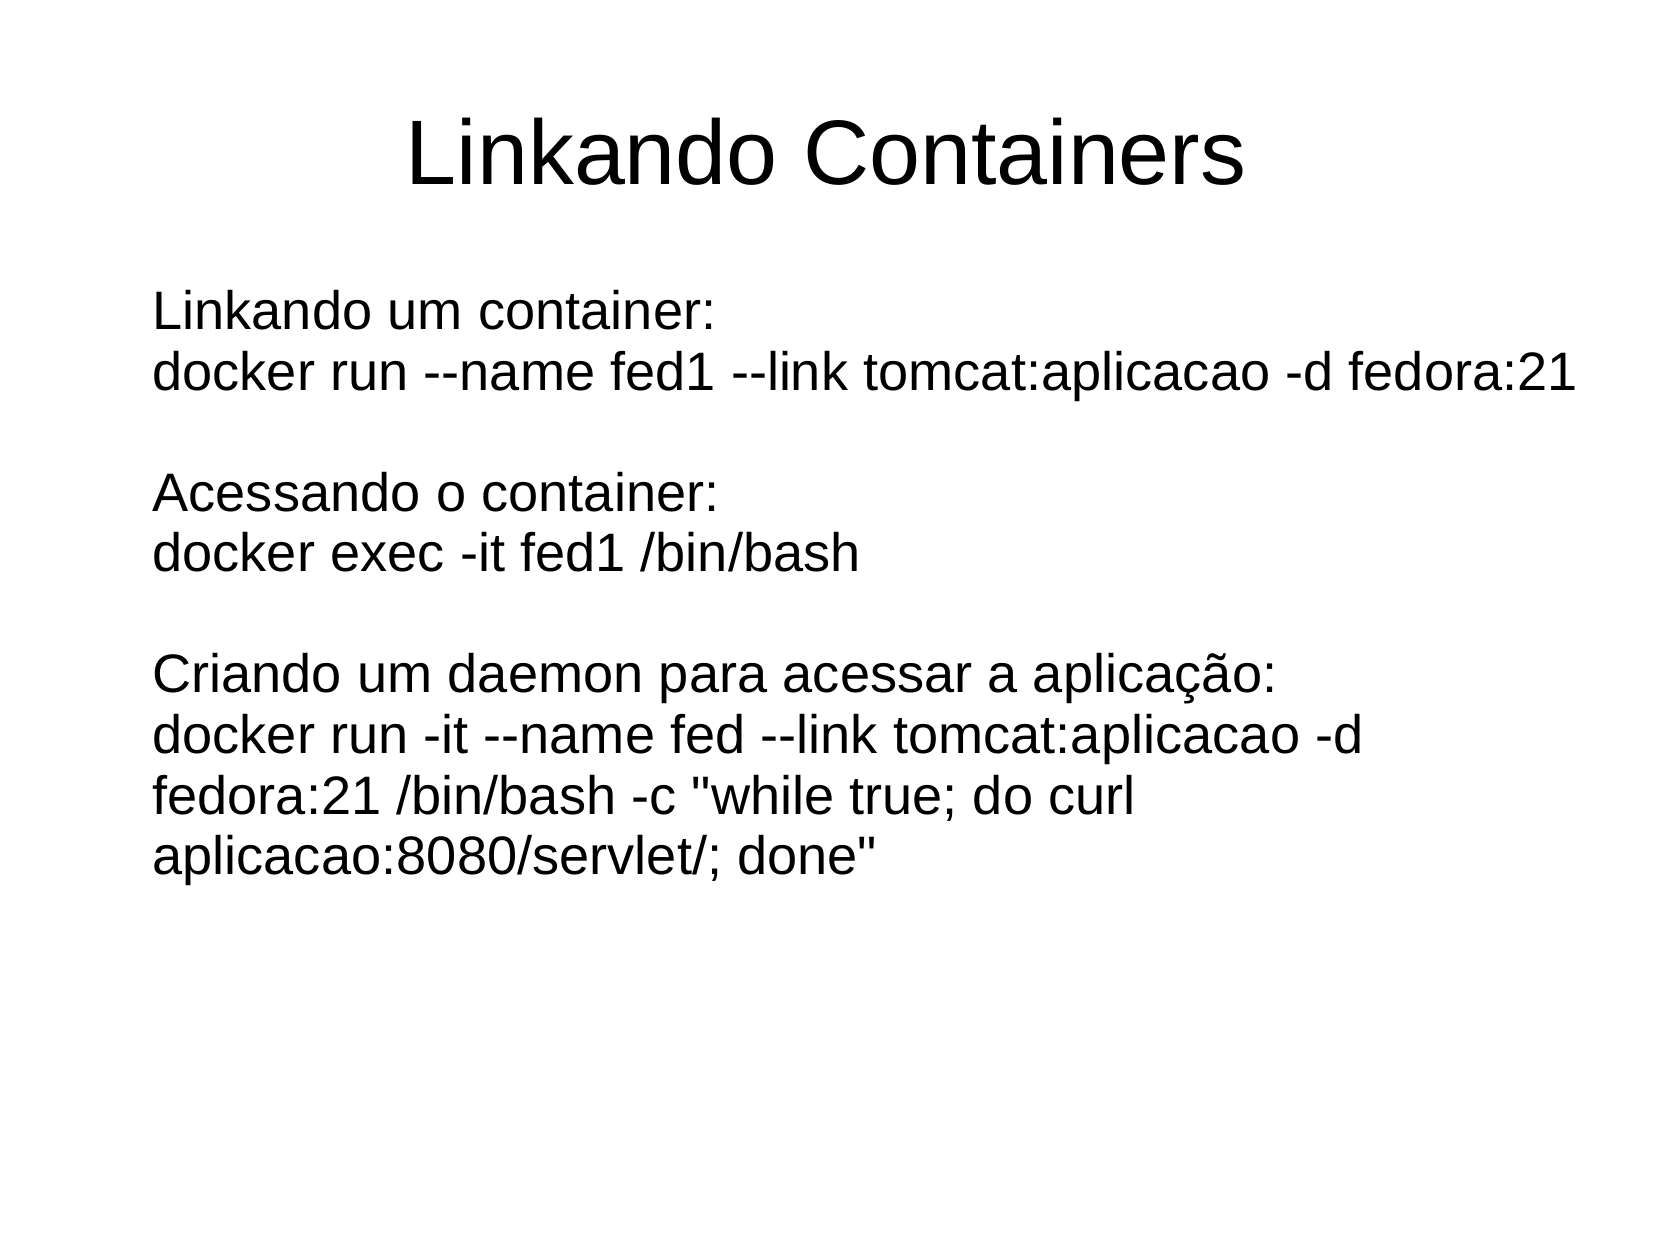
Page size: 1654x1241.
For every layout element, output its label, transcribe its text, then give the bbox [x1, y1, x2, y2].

title Linkando Containers [82, 49, 1571, 257]
text_box Linkando um container: docker run --name fed1 --link tomcat:aplicacao -d fedora:21 Acessando o container: docker exec -it fed1 /bin/bash Criando um daemon para acessar a aplicação: docker run -it --name fed --link tomcat:aplicacao -d fedora:21 /bin/bash -c "while true; do curl aplicacao:8080/servlet/; done" [137, 273, 1619, 1015]
